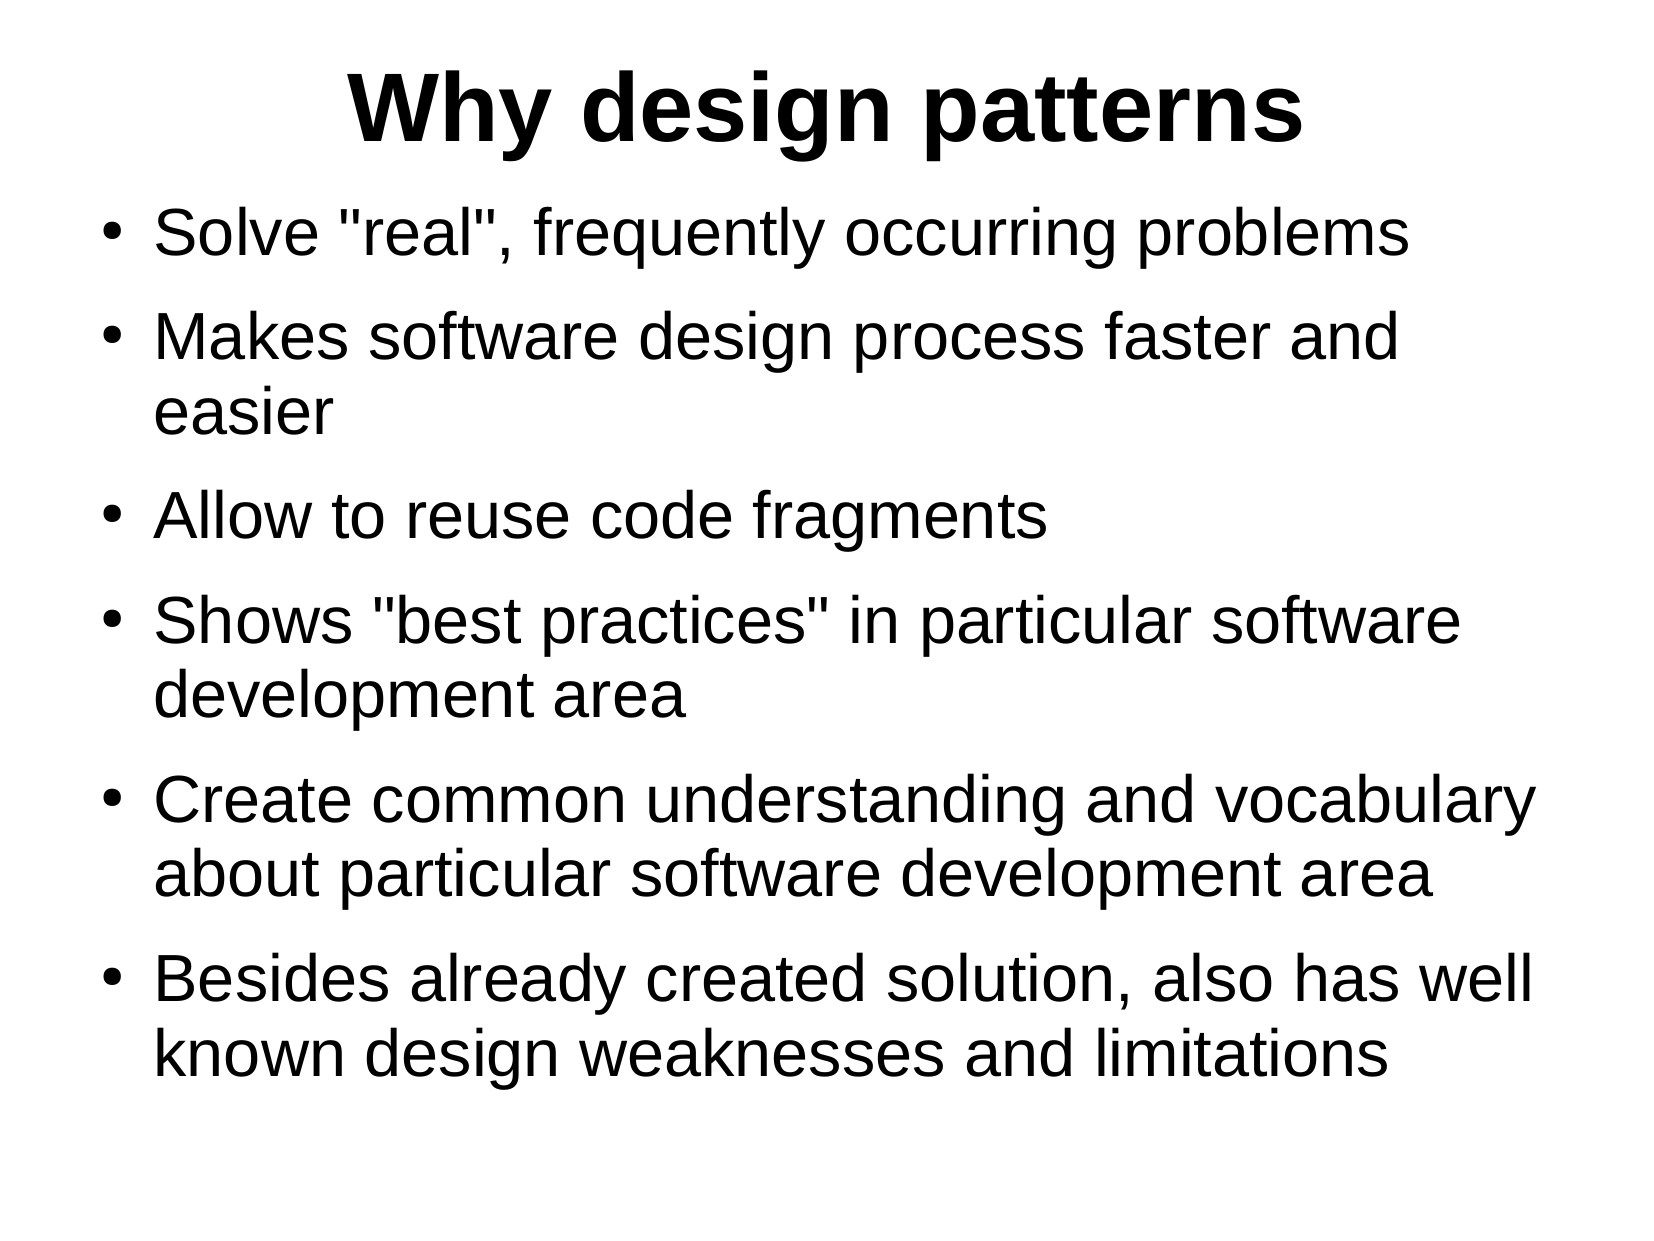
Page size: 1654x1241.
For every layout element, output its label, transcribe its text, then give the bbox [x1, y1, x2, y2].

title Why design patterns [82, 49, 1571, 166]
list Solve "real", frequently occurring problems Makes software design process faster and easier Allow to reuse code fragments Shows "best practices" in particular software development area Create common understanding and vocabulary about particular software development area Besides already created solution, also has well known design weaknesses and limitations [82, 195, 1561, 1156]
